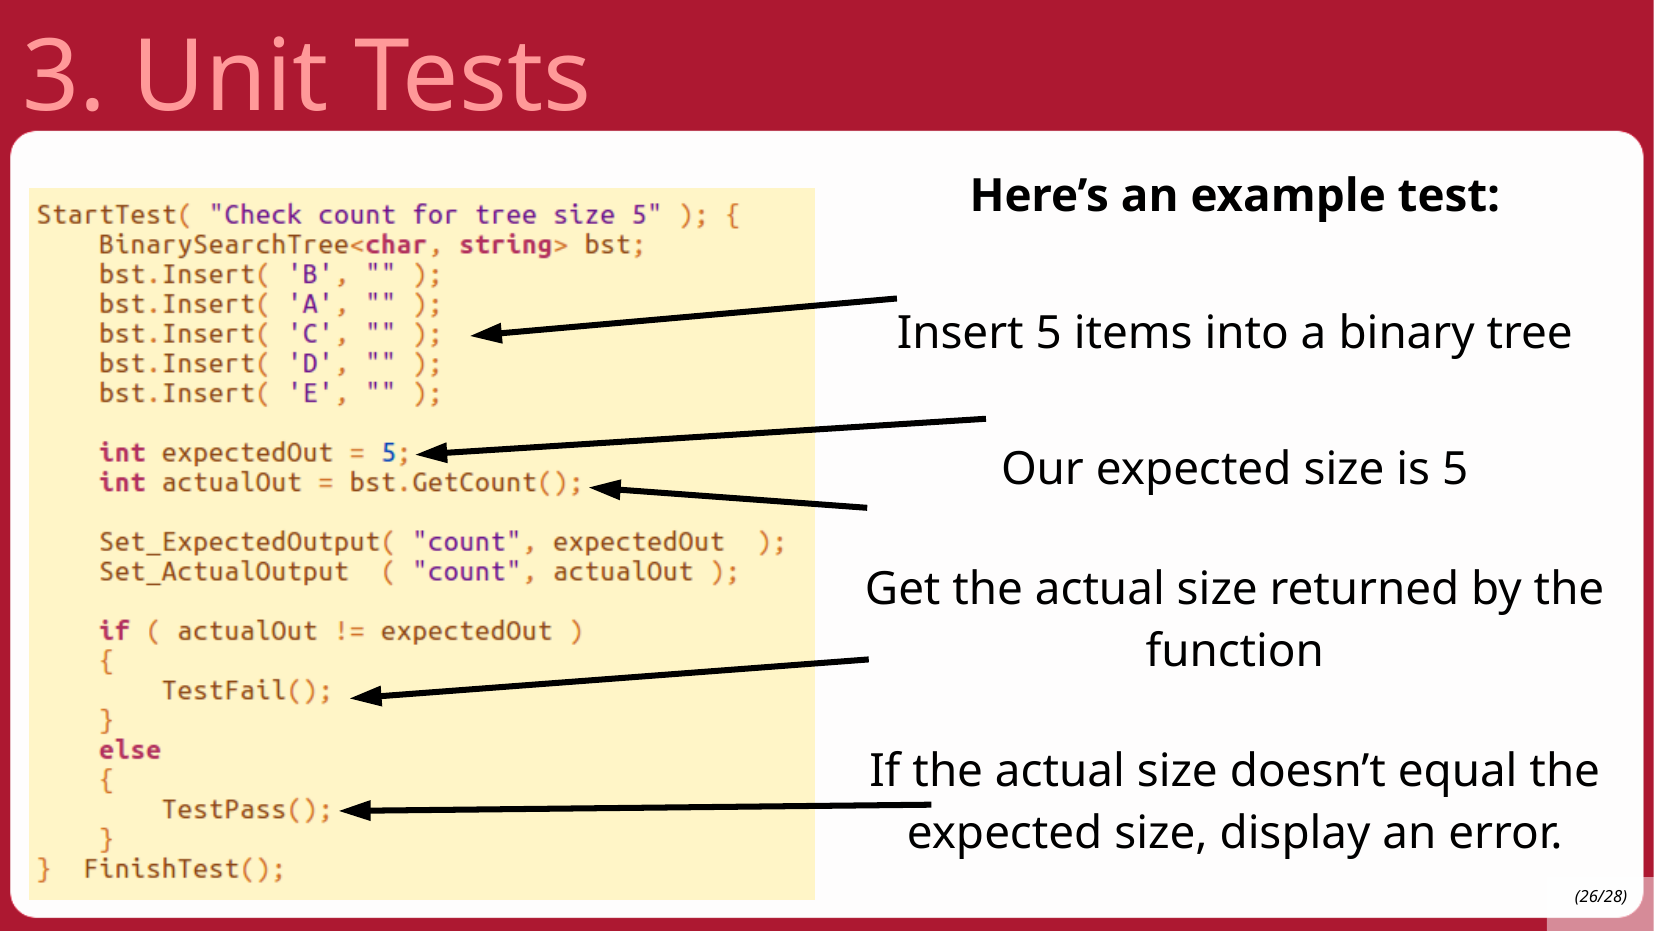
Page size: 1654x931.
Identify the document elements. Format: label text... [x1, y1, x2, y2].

title 3. Unit Tests [22, 7, 1511, 136]
picture [0, 0, 1654, 931]
text_box (<number>/28) [1546, 877, 1654, 931]
text_box Here’s an example test: Insert 5 items into a binary tree Our expected size is 5 Get the actual size returned by the function If the actual size doesn’t equal the expected size, display an error. Otherwise, the test passed. [837, 155, 1633, 874]
